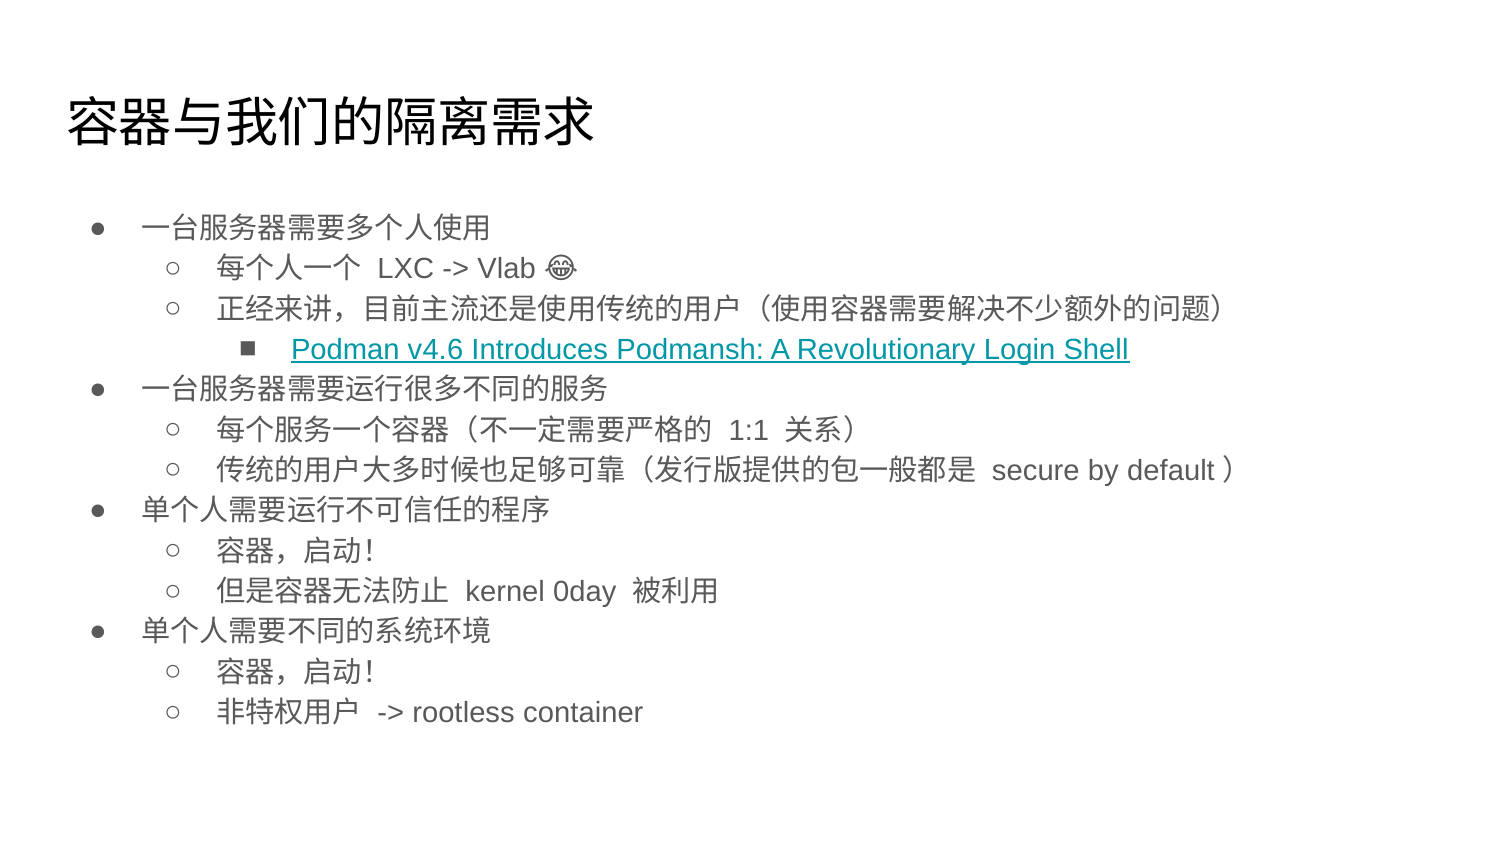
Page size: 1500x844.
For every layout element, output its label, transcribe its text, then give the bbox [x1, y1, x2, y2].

title 容器与我们的隔离需求 [51, 72, 1449, 167]
list 一台服务器需要多个人使用 每个人一个 LXC -> Vlab 😂 正经来讲，目前主流还是使用传统的用户（使用容器需要解决不少额外的问题） Podman v4.6 Introduces Podmansh: A Revolutionary Login Shell 一台服务器需要运行很多不同的服务 每个服务一个容器（不一定需要严格的 1:1 关系） 传统的用户大多时候也足够可靠（发行版提供的包一般都是 secure by default） 单个人需要运行不可信任的程序 容器，启动！ 但是容器无法防止 kernel 0day 被利用 单个人需要不同的系统环境 容器，启动！ 非特权用户 -> rootless container [51, 189, 1449, 750]
